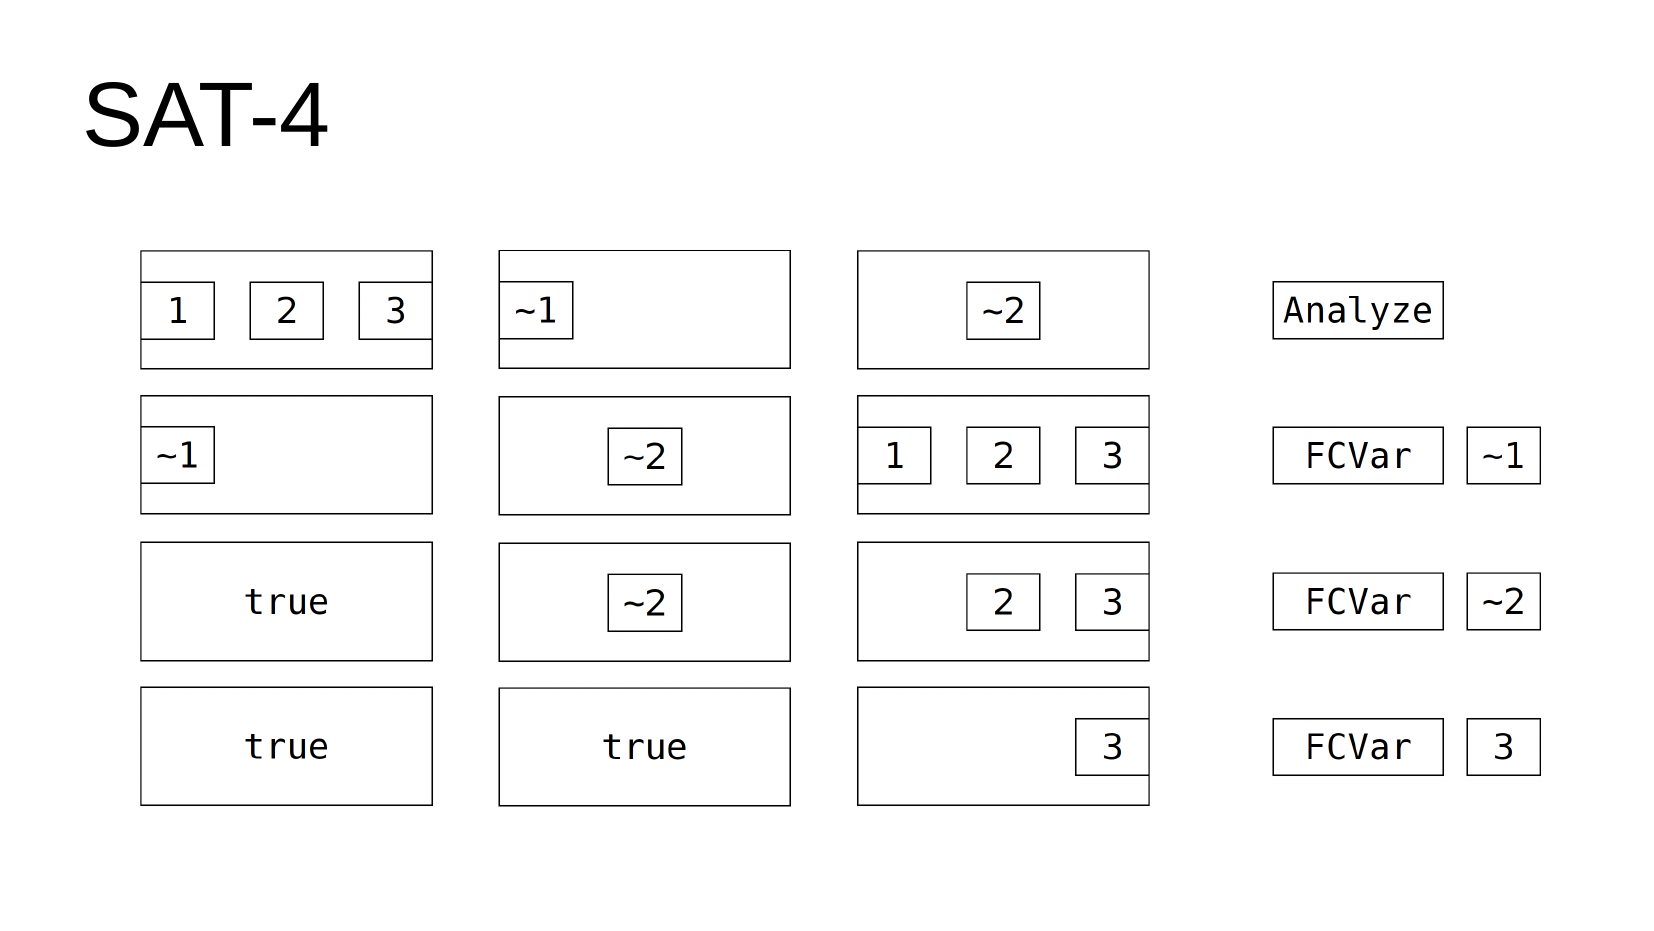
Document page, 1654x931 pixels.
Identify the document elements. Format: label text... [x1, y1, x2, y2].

picture [118, 227, 1562, 827]
title SAT-4 [82, 37, 1571, 193]
